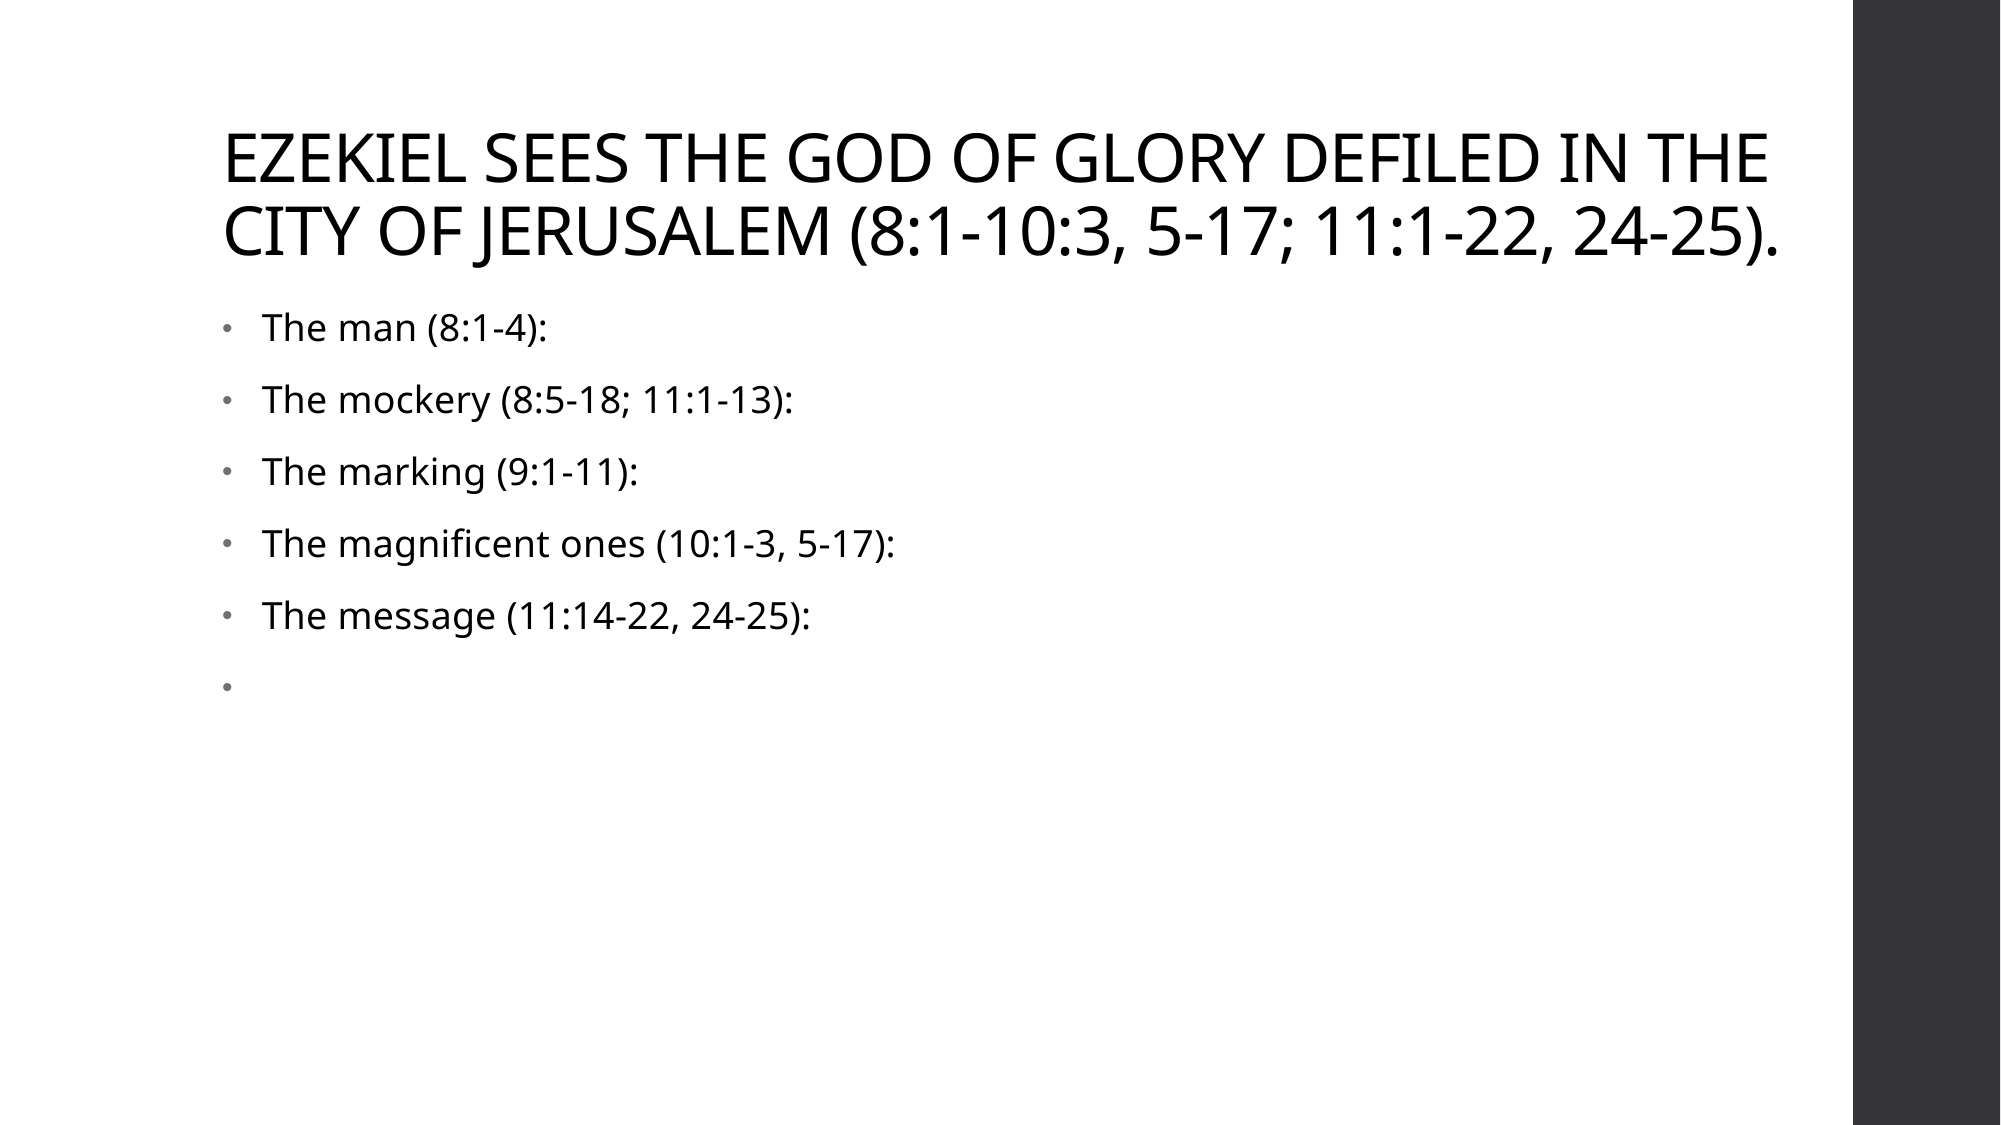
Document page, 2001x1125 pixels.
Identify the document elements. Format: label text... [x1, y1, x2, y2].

title EZEKIEL SEES THE GOD OF GLORY DEFILED IN THE CITY OF JERUSALEM (8:1-10:3, 5-17; 11:1-22, 24-25). [206, 60, 1797, 278]
list The man (8:1-4): The mockery (8:5-18; 11:1-13): The marking (9:1-11): The magnificent ones (10:1-3, 5-17): The message (11:14-22, 24-25): [206, 299, 1617, 1014]
